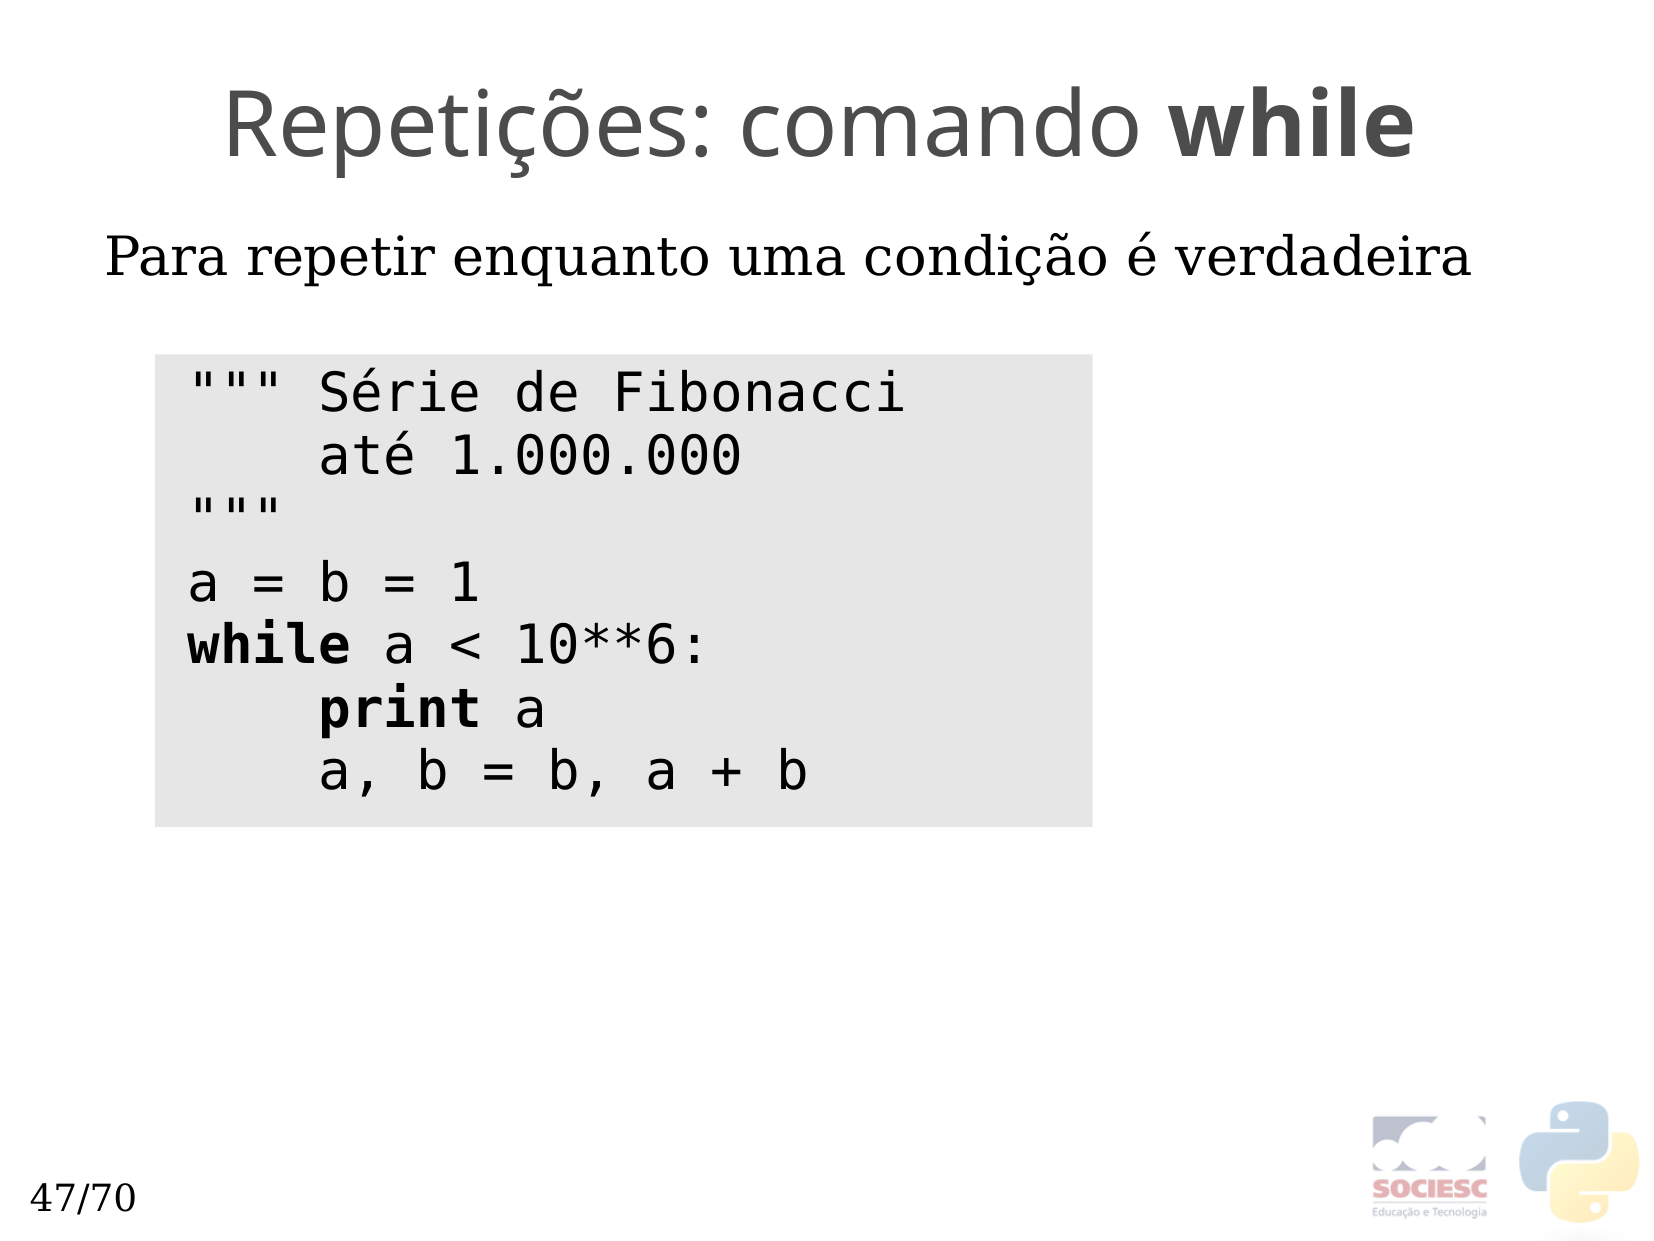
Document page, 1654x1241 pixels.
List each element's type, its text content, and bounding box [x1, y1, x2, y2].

list Para repetir enquanto uma condição é verdadeira [86, 225, 1576, 1088]
text_box """ Série de Fibonacci até 1.000.000 """ a = b = 1 while a < 10**6: print a a, b = b, a + b [155, 354, 1093, 827]
title Repetições: comando while [75, 17, 1564, 226]
picture [1340, 1084, 1654, 1241]
